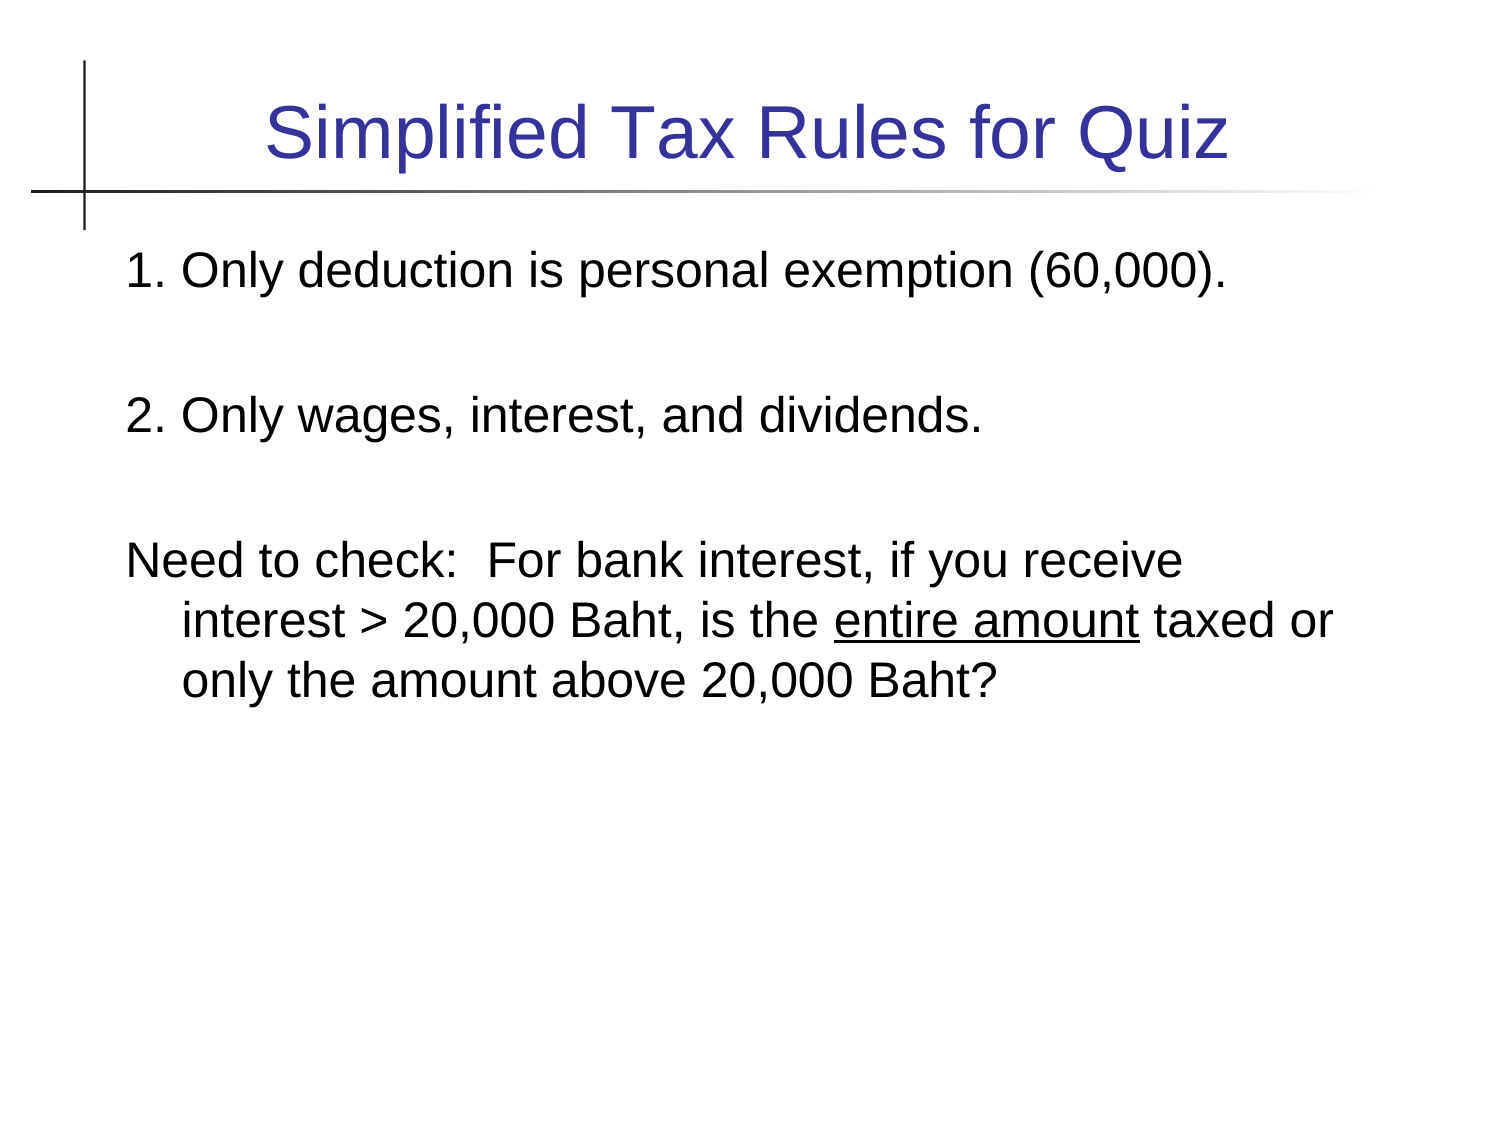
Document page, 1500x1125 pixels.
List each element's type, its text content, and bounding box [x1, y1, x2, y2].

list 1. Only deduction is personal exemption (60,000). 2. Only wages, interest, and dividends. Need to check: For bank interest, if you receive interest > 20,000 Baht, is the entire amount taxed or only the amount above 20,000 Baht? [110, 229, 1408, 1051]
title Simplified Tax Rules for Quiz [100, 42, 1397, 182]
